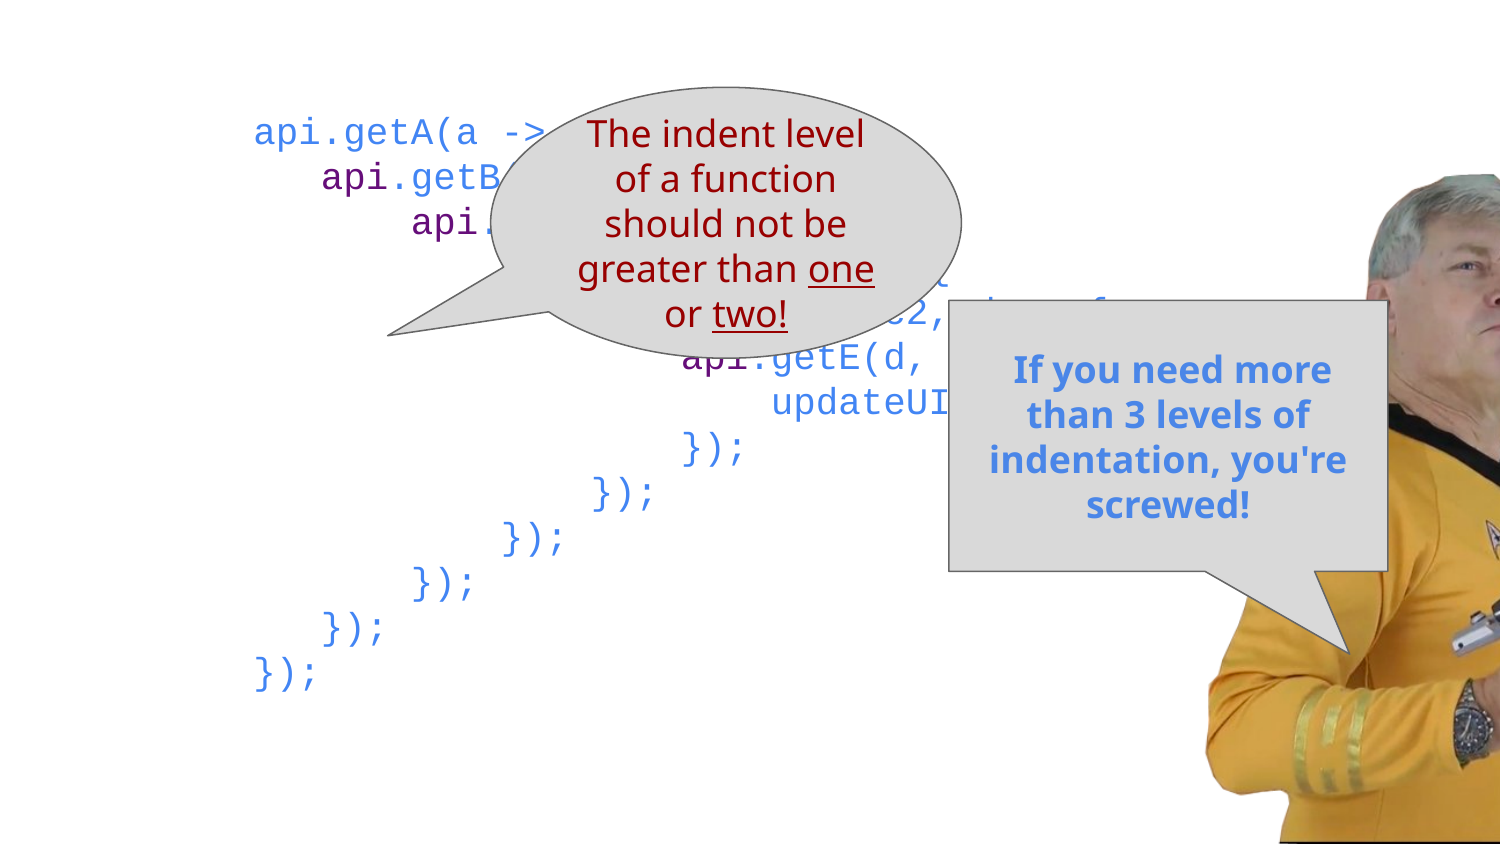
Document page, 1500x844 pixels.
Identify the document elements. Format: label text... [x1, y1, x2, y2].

text_box api.getA(a -> { api.getB(a, b -> { api.getC1(b, c1 -> { api.getC2(b, c2 -> { api.getD(c1, c2, d -> { api.getE(d, e -> { updateUI(e); }); }); }); }); }); }); [238, 76, 1262, 768]
picture [1068, 138, 1500, 844]
text_box The indent level of a function should not be greater than one or two! [387, 87, 962, 359]
text_box If you need more than 3 levels of indentation, you're screwed! [948, 300, 1388, 655]
